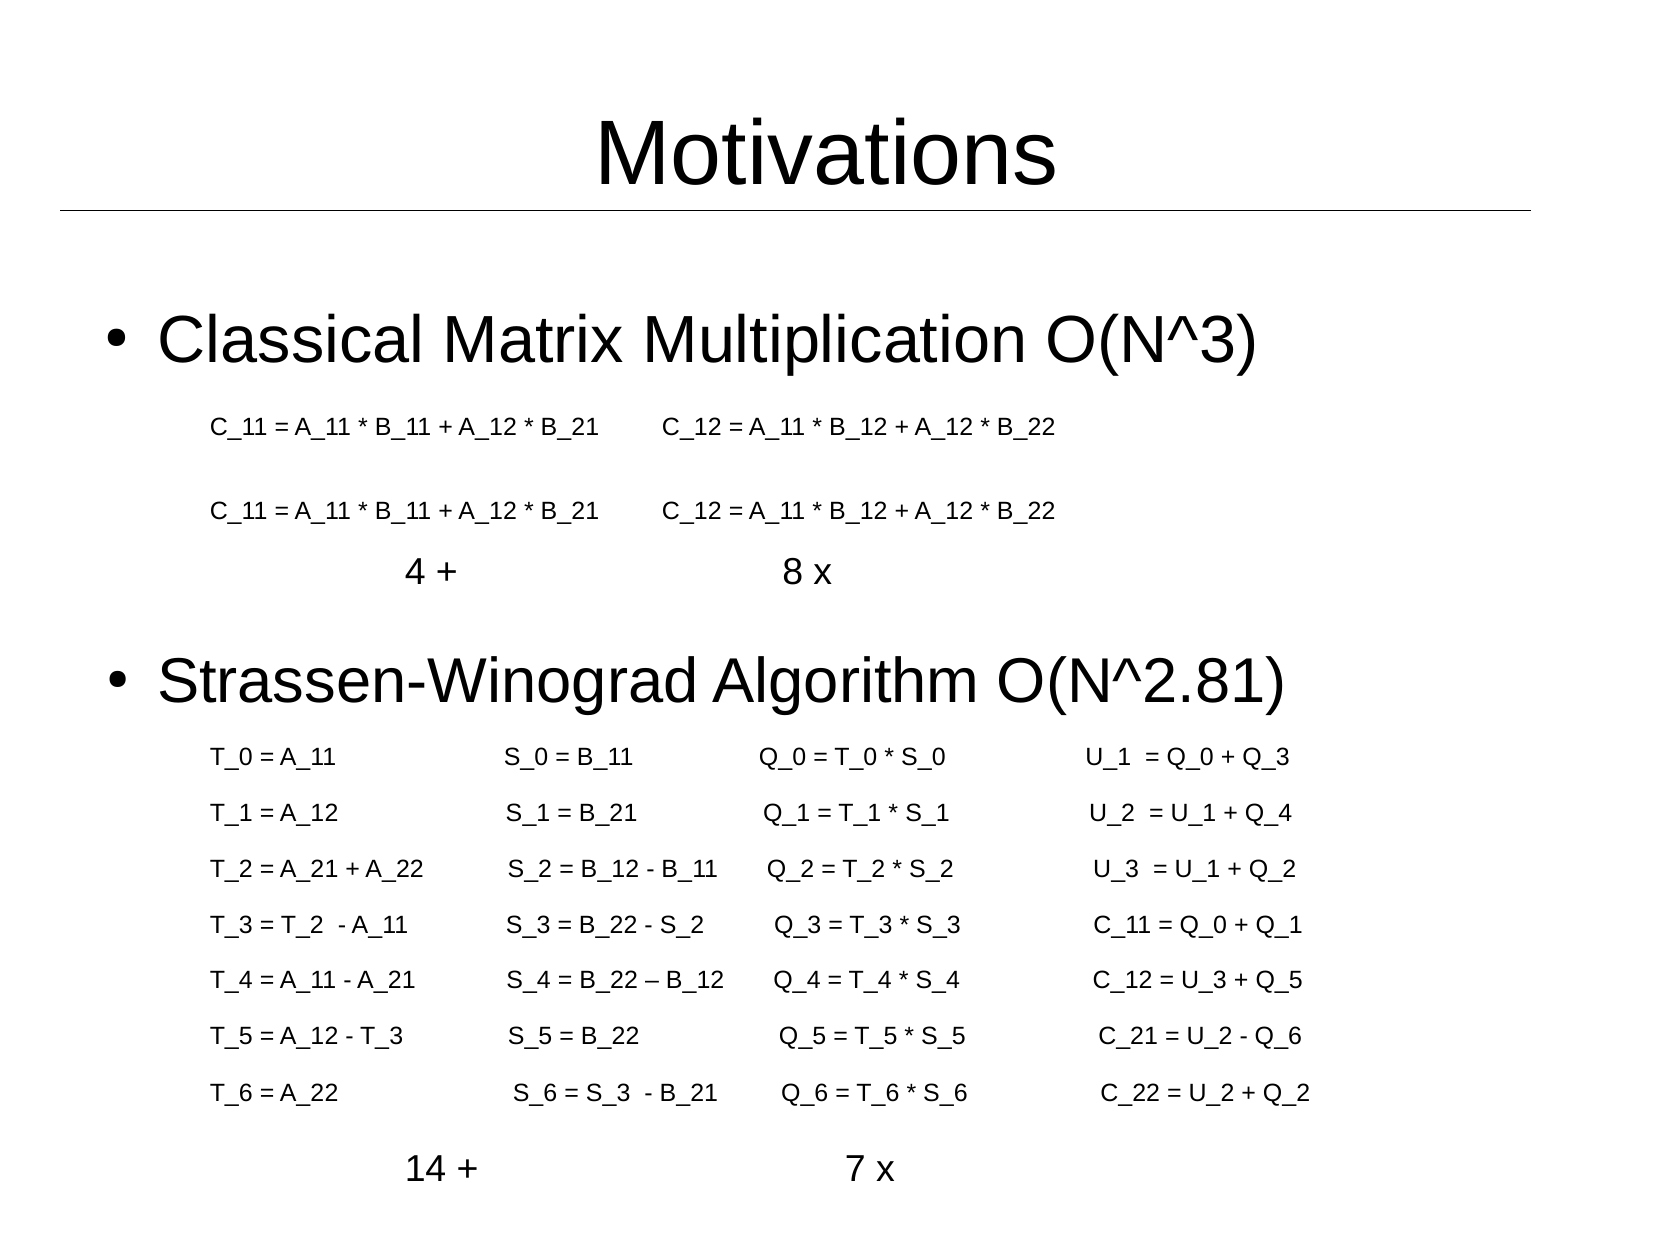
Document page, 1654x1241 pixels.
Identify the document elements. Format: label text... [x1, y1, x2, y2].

title Motivations [82, 49, 1571, 257]
text_box T_0 = A_11 S_0 = B_11 Q_0 = T_0 * S_0 U_1 = Q_0 + Q_3 T_1 = A_12 S_1 = B_21 Q_1 = T_1 * S_1 U_2 = U_1 + Q_4 T_2 = A_21 + A_22 S_2 = B_12 - B_11 Q_2 = T_2 * S_2 U_3 = U_1 + Q_2 T_3 = T_2 - A_11 S_3 = B_22 - S_2 Q_3 = T_3 * S_3 C_11 = Q_0 + Q_1 T_4 = A_11 - A_21 S_4 = B_22 – B_12 Q_4 = T_4 * S_4 C_12 = U_3 + Q_5 T_5 = A_12 - T_3 S_5 = B_22 Q_5 = T_5 * S_5 C_21 = U_2 - Q_6 T_6 = A_22 S_6 = S_3 - B_21 Q_6 = T_6 * S_6 C_22 = U_2 + Q_2 [195, 826, 1576, 1241]
text_box 14 + 7 x [390, 1140, 1051, 1197]
text_box Strassen-Winograd Algorithm O(N^2.81) [89, 645, 195, 736]
text_box C_11 = A_11 * B_11 + A_12 * B_21 C_12 = A_11 * B_12 + A_12 * B_22 C_11 = A_11 * B_11 + A_12 * B_21 C_12 = A_11 * B_12 + A_12 * B_22 [195, 405, 1576, 826]
text_box 4 + 8 x [390, 543, 946, 601]
list Classical Matrix Multiplication O(N^3) [86, 301, 1576, 646]
